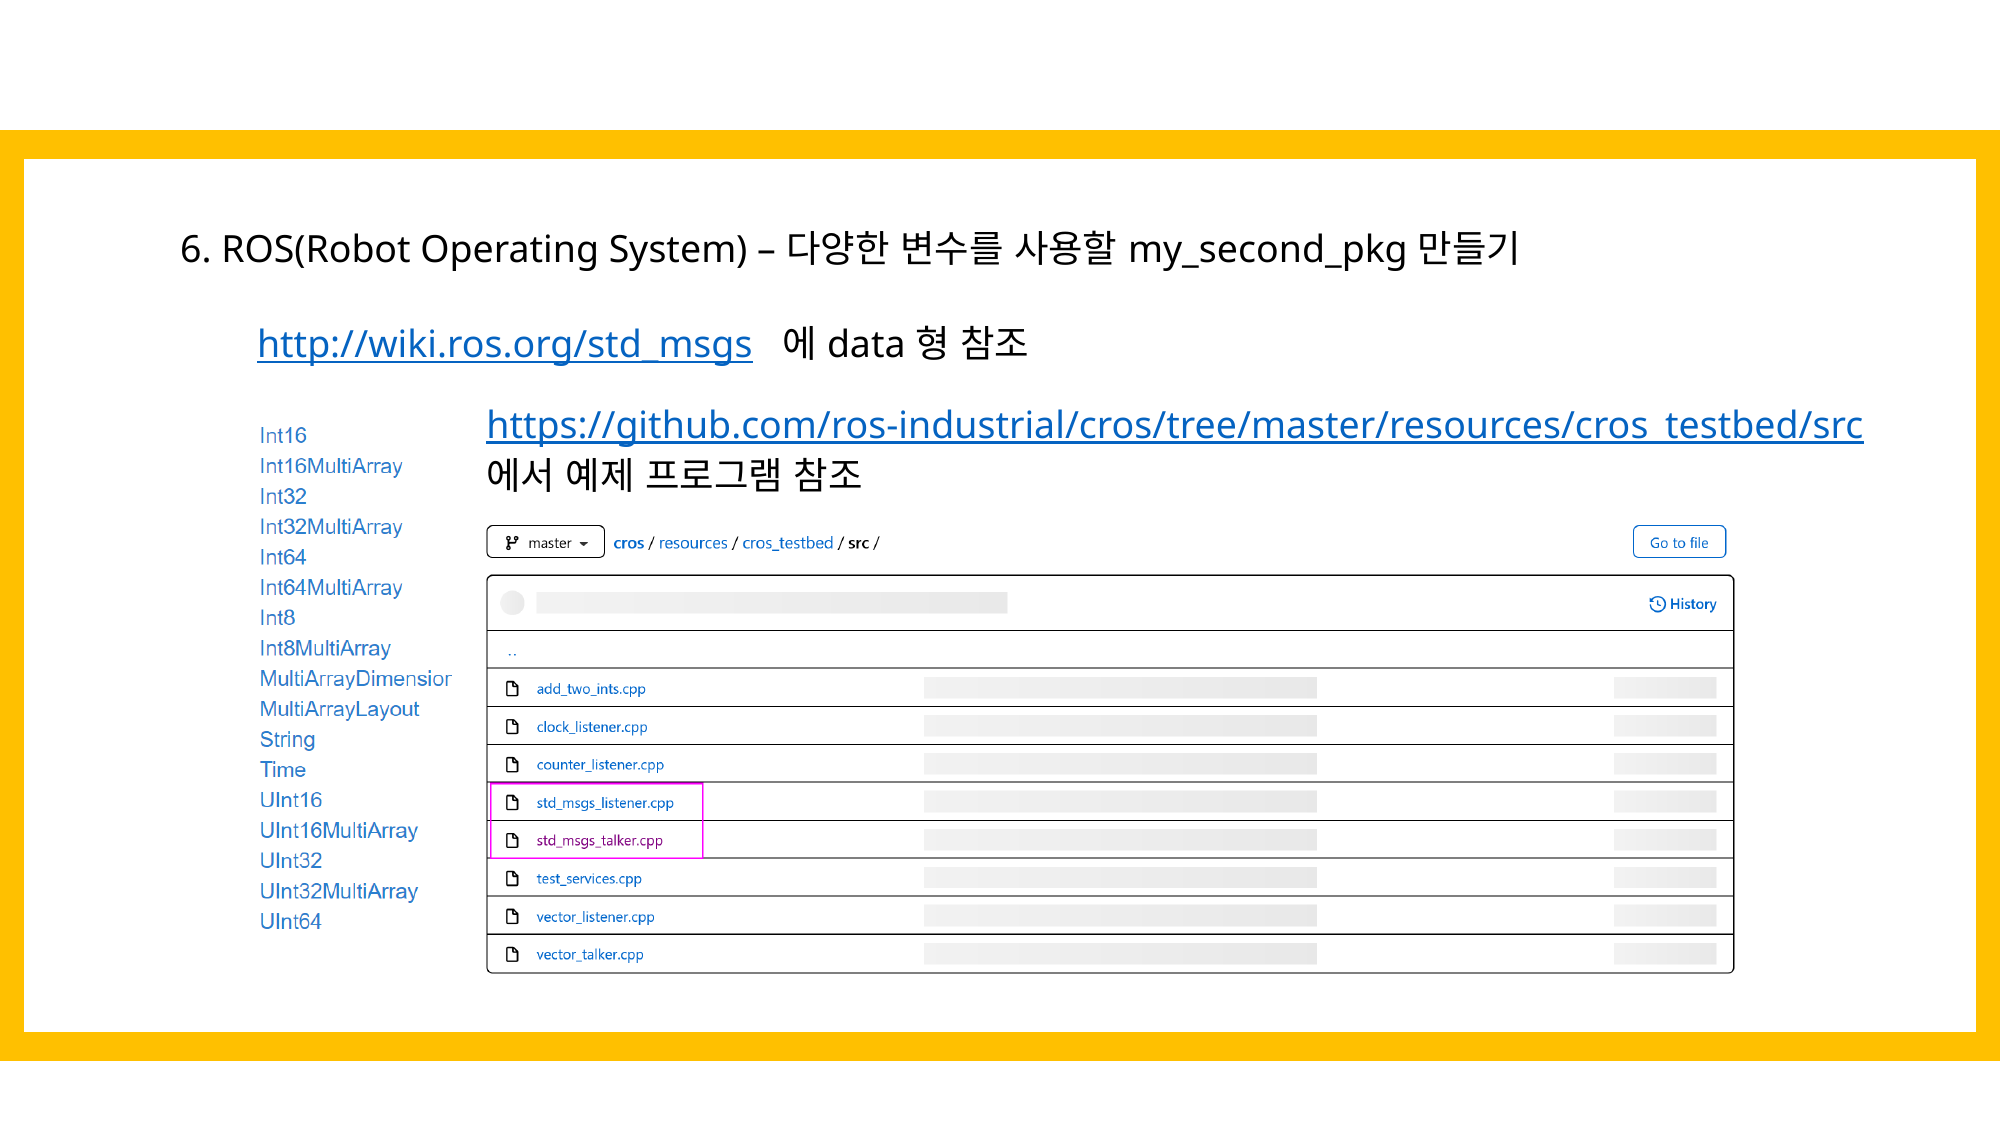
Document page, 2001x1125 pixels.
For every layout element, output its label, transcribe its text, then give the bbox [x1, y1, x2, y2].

text_box https://github.com/ros-industrial/cros/tree/master/resources/cros_testbed/src 에서 예제 프로그램 참조 [471, 393, 2000, 550]
text_box 6. ROS(Robot Operating System) – 다양한 변수를 사용할 my_second_pkg 만들기 [165, 217, 1707, 278]
picture [242, 420, 1762, 987]
text_box http://wiki.ros.org/std_msgs 에 data 형 참조 [242, 312, 1243, 379]
